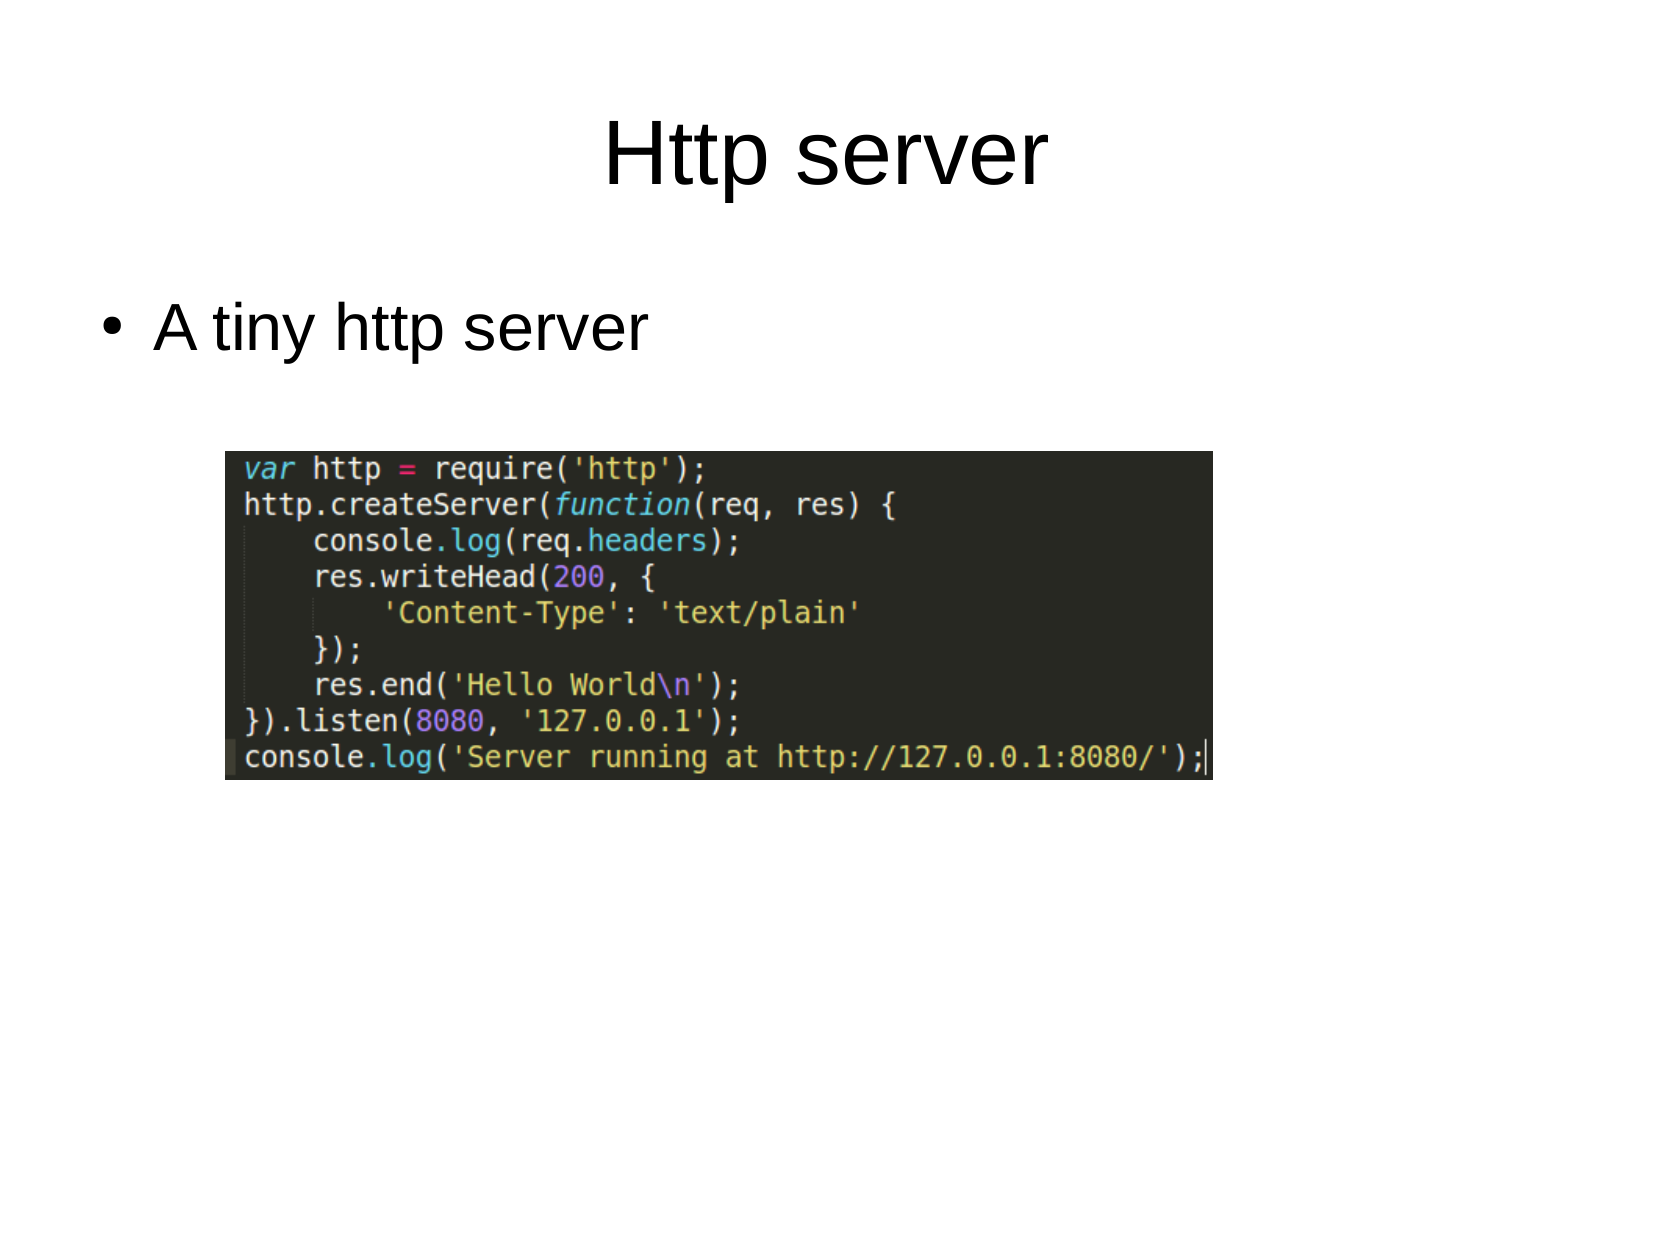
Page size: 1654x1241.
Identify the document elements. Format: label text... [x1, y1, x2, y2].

list A tiny http server [82, 290, 1538, 1010]
picture [225, 451, 1213, 781]
title Http server [82, 49, 1571, 257]
